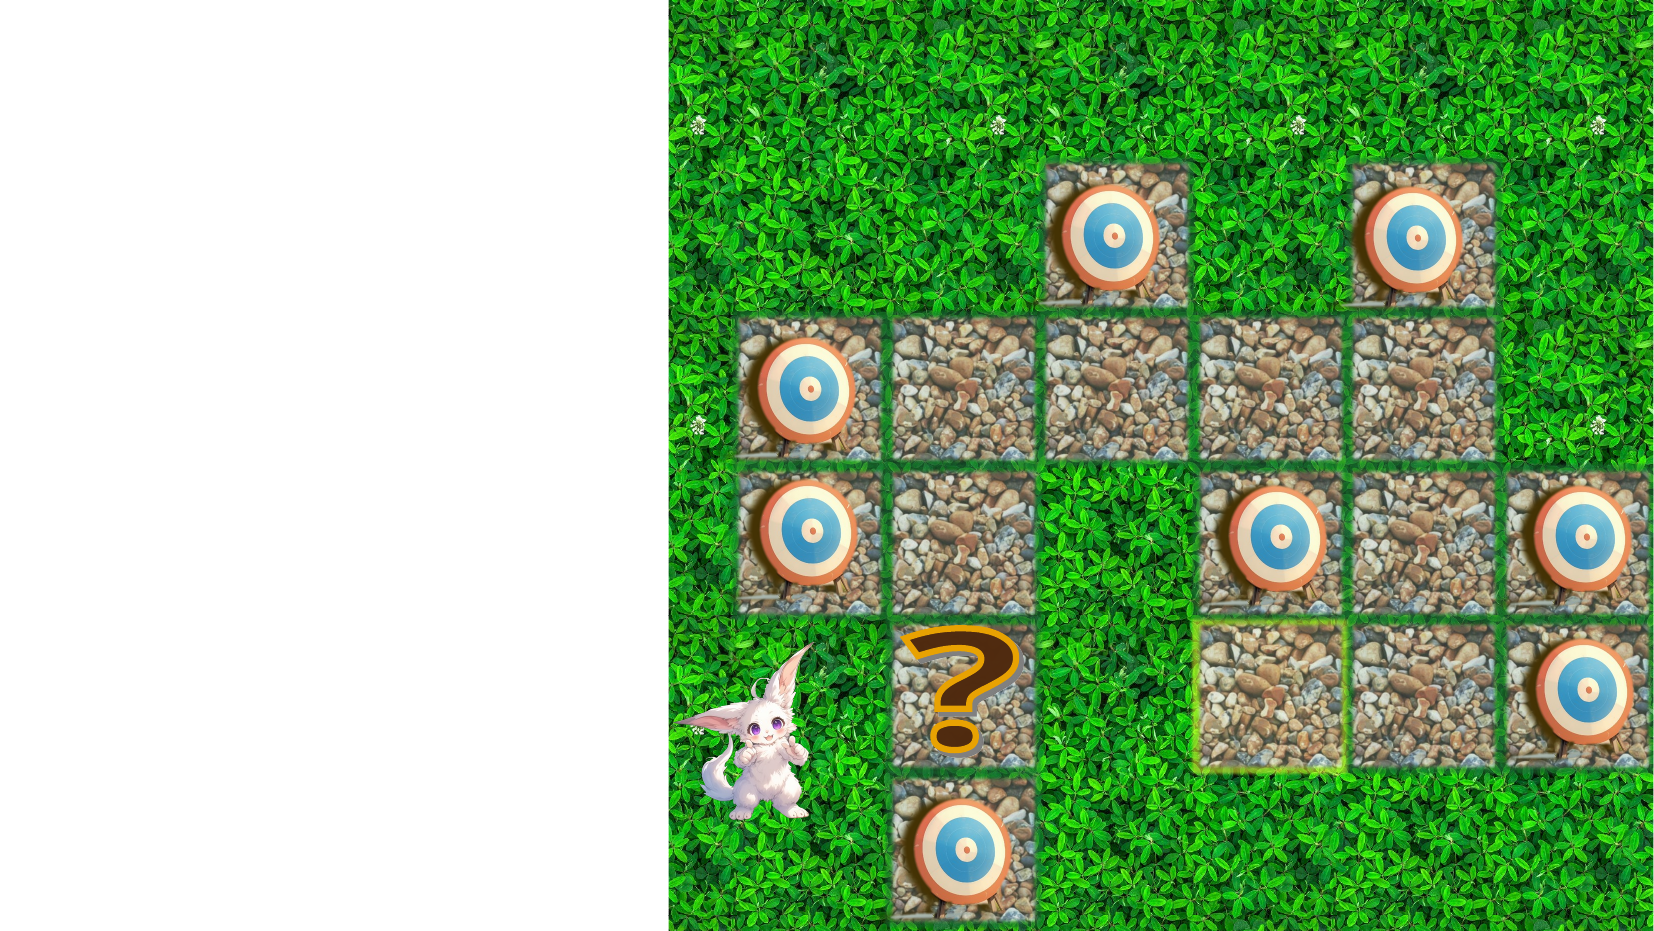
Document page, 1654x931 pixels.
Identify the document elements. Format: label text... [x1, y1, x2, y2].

text_box [1351, 316, 1497, 462]
picture [672, 640, 854, 824]
picture [1203, 456, 1354, 607]
text_box [1201, 627, 1340, 765]
picture [1036, 155, 1187, 306]
text_box ? [933, 722, 976, 751]
picture [732, 308, 885, 601]
text_box [1044, 316, 1190, 462]
text_box [890, 623, 1037, 769]
picture [1510, 609, 1654, 760]
text_box [668, 0, 1654, 931]
text_box [1169, 162, 1190, 309]
picture [1339, 157, 1490, 308]
text_box [1478, 162, 1497, 309]
picture [1508, 456, 1654, 607]
text_box [1351, 623, 1497, 769]
picture [888, 769, 1039, 920]
text_box [1198, 607, 1344, 616]
text_box [1351, 469, 1497, 616]
text_box ? [904, 628, 1017, 709]
text_box [1197, 315, 1344, 457]
text_box [890, 315, 1037, 462]
text_box [890, 469, 1037, 616]
text_box [1505, 760, 1651, 769]
text_box [737, 601, 883, 616]
text_box [1021, 920, 1037, 924]
